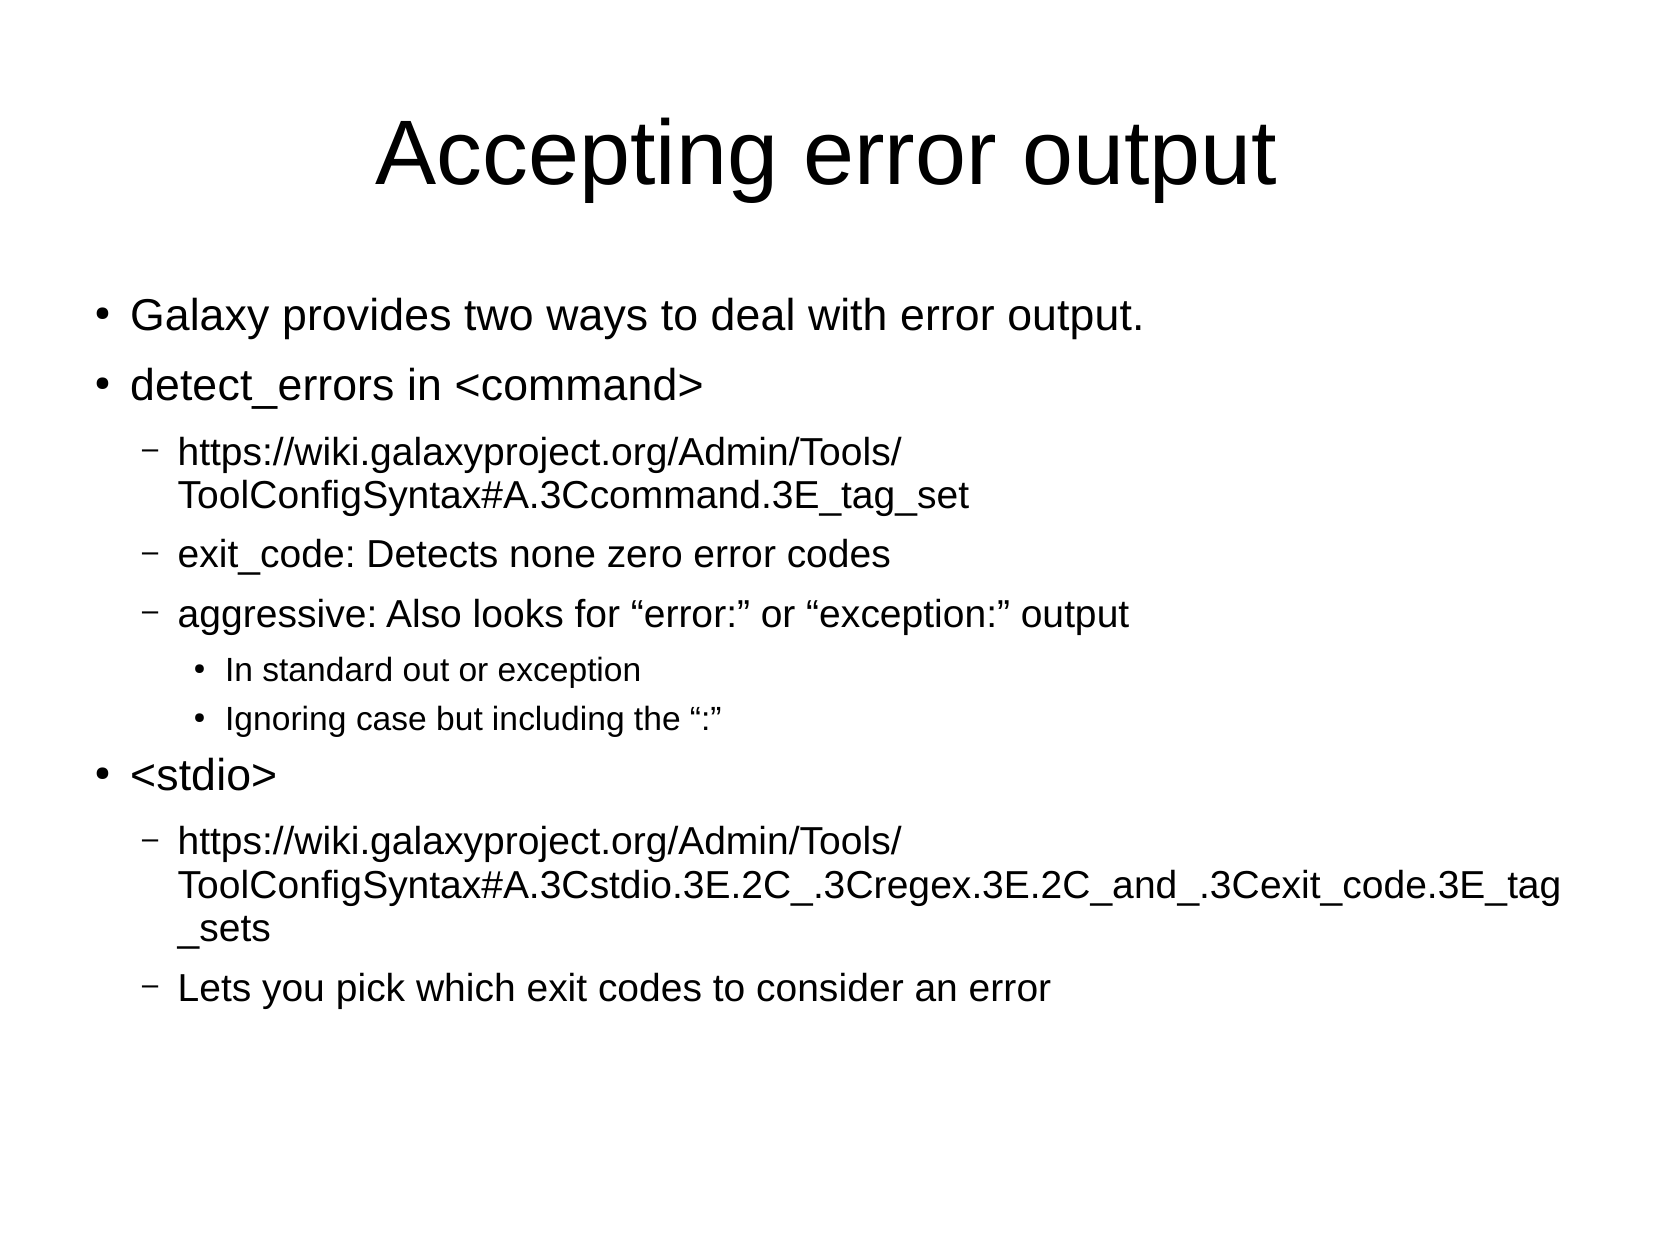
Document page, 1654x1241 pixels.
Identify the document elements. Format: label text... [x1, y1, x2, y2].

list Galaxy provides two ways to deal with error output. detect_errors in <command> https://wiki.galaxyproject.org/Admin/Tools/ToolConfigSyntax#A.3Ccommand.3E_tag_set exit_code: Detects none zero error codes aggressive: Also looks for “error:” or “exception:” output In standard out or exception Ignoring case but including the “:” <stdio> https://wiki.galaxyproject.org/Admin/Tools/ToolConfigSyntax#A.3Cstdio.3E.2C_.3Cregex.3E.2C_and_.3Cexit_code.3E_tag_sets Lets you pick which exit codes to consider an error [82, 290, 1571, 1010]
title Accepting error output [82, 49, 1571, 257]
